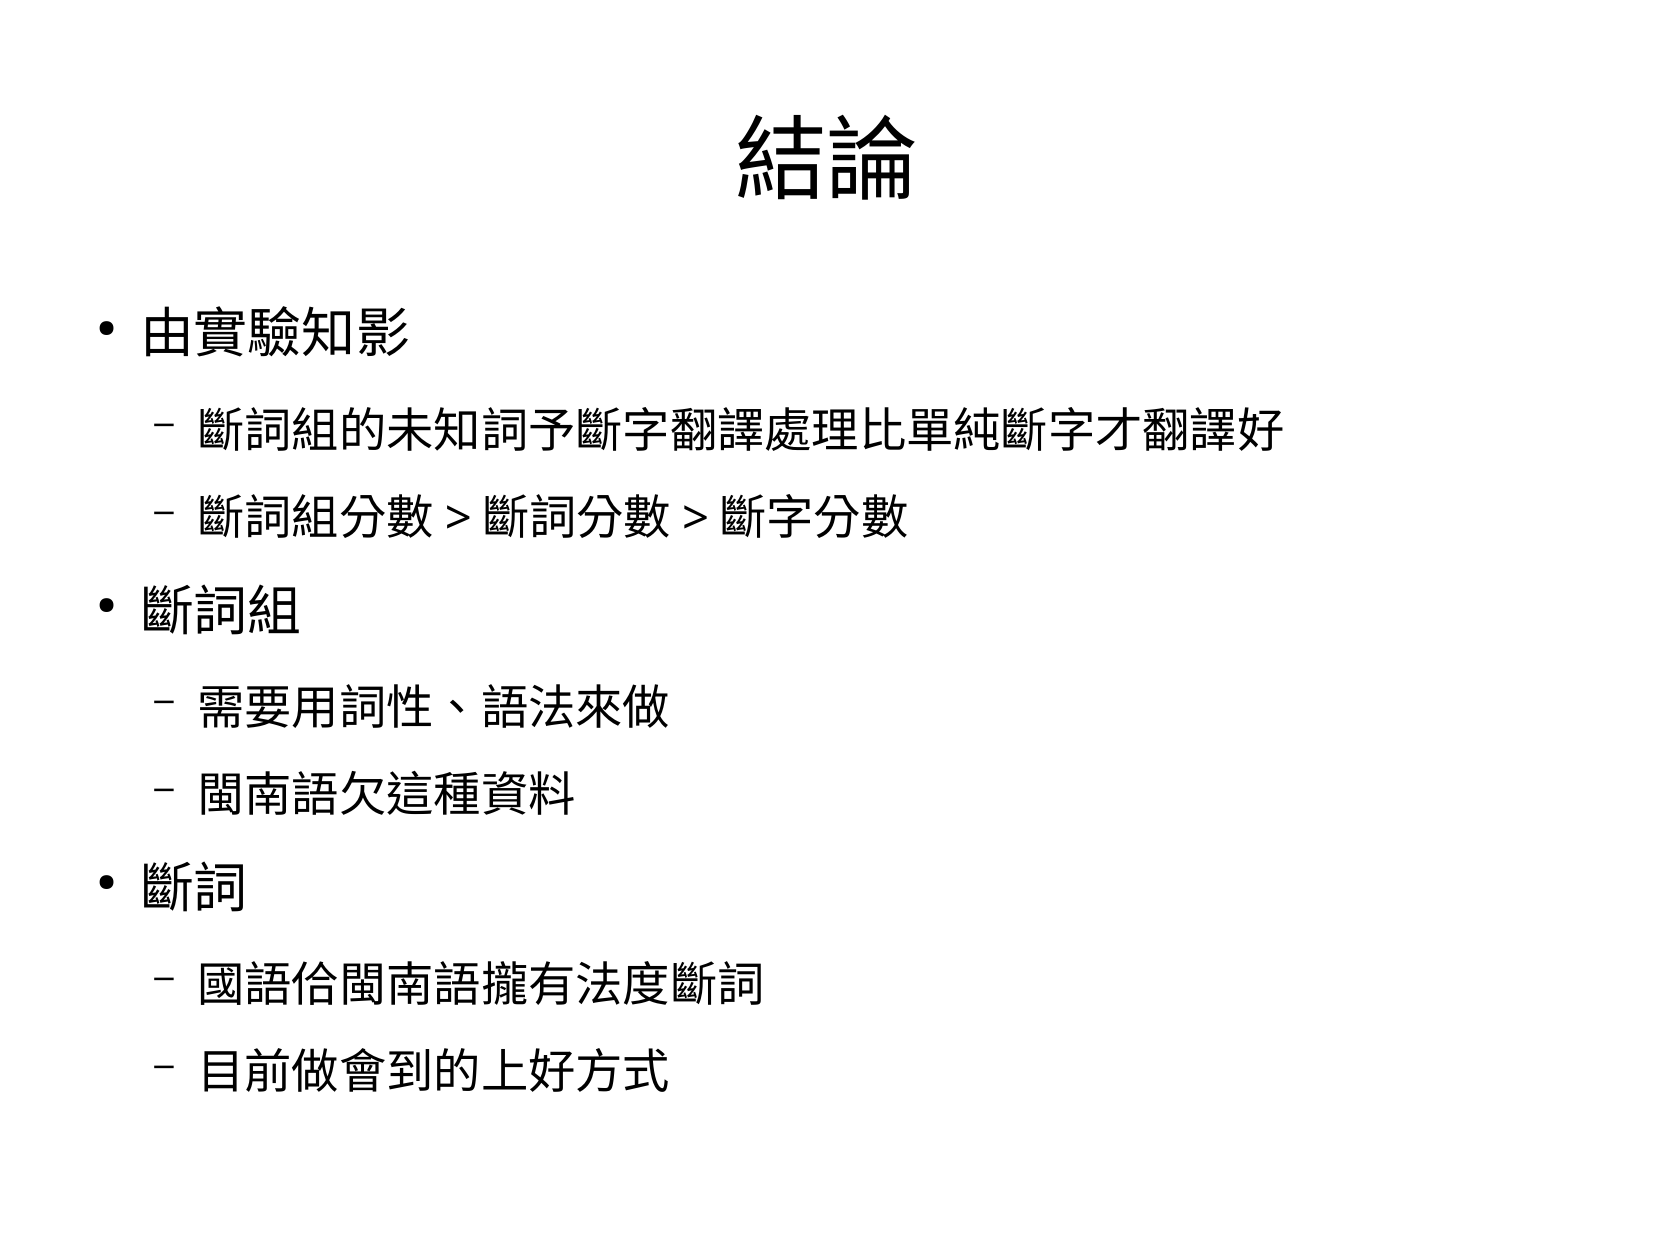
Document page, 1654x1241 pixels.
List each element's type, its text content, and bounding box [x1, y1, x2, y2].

list 由實驗知影 斷詞組的未知詞予斷字翻譯處理比單純斷字才翻譯好 斷詞組分數>斷詞分數>斷字分數 斷詞組 需要用詞性、語法來做 閩南語欠這種資料 斷詞 國語佮閩南語攏有法度斷詞 目前做會到的上好方式 [82, 290, 1538, 1107]
title 結論 [82, 49, 1571, 257]
